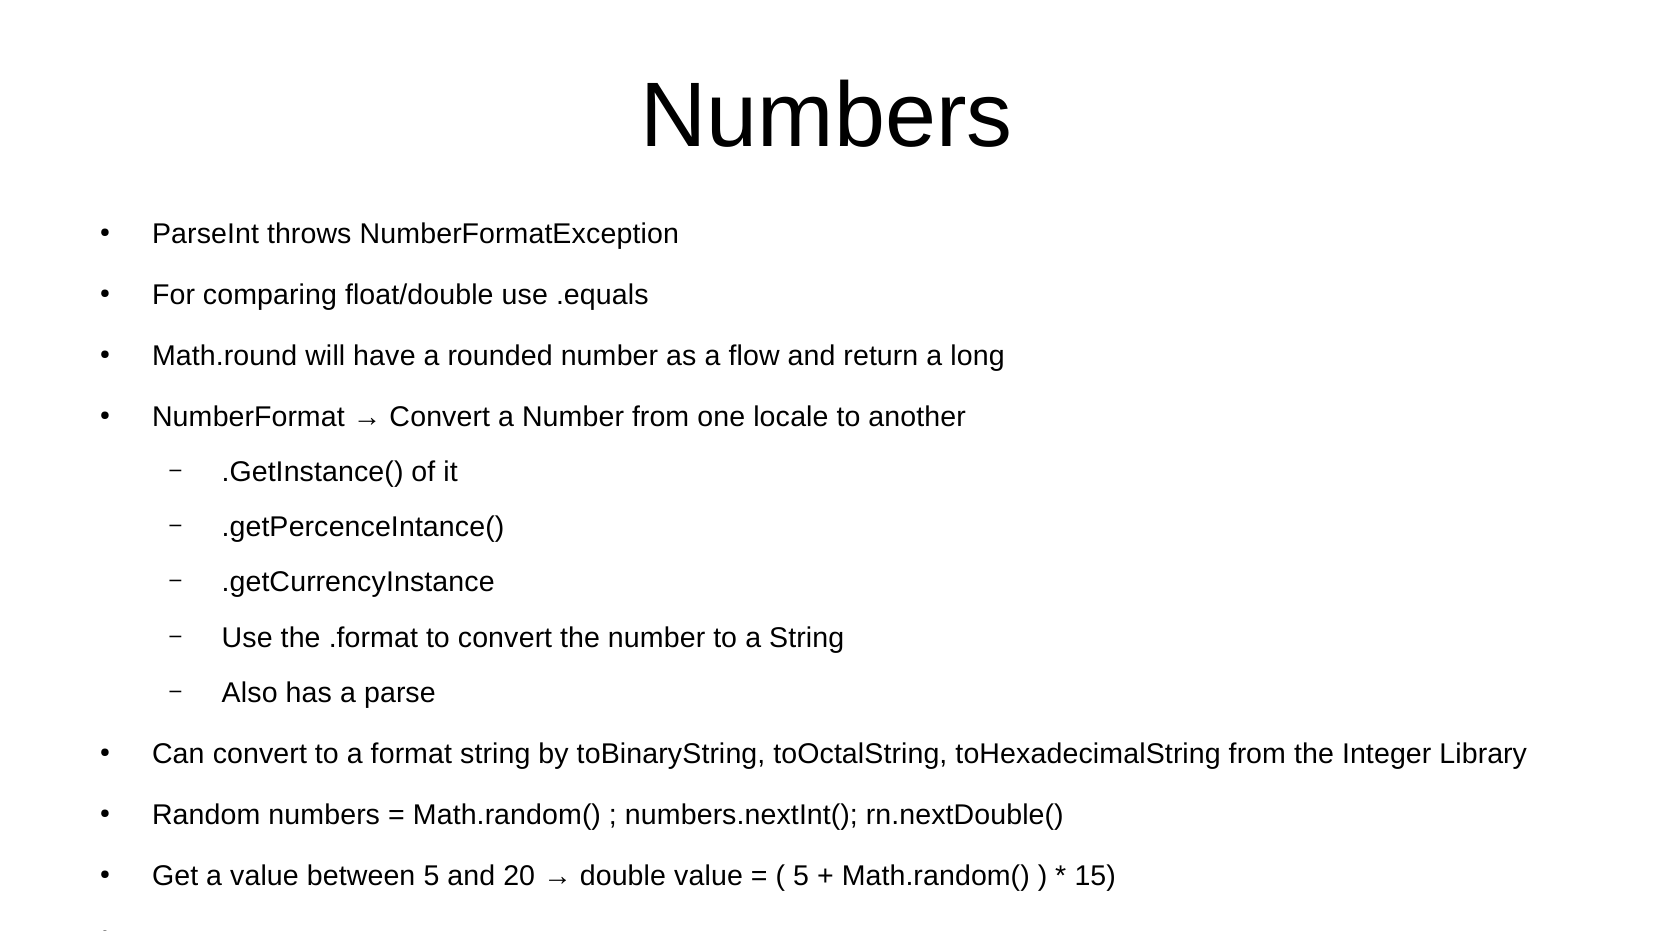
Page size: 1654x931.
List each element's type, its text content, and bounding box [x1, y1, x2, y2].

list ParseInt throws NumberFormatException For comparing float/double use .equals Math.round will have a rounded number as a flow and return a long NumberFormat → Convert a Number from one locale to another .GetInstance() of it .getPercenceIntance() .getCurrencyInstance Use the .format to convert the number to a String Also has a parse Can convert to a format string by toBinaryString, toOctalString, toHexadecimalString from the Integer Library Random numbers = Math.random() ; numbers.nextInt(); rn.nextDouble() Get a value between 5 and 20 → double value = ( 5 + Math.random() ) * 15) [82, 217, 1571, 901]
title Numbers [82, 37, 1571, 193]
